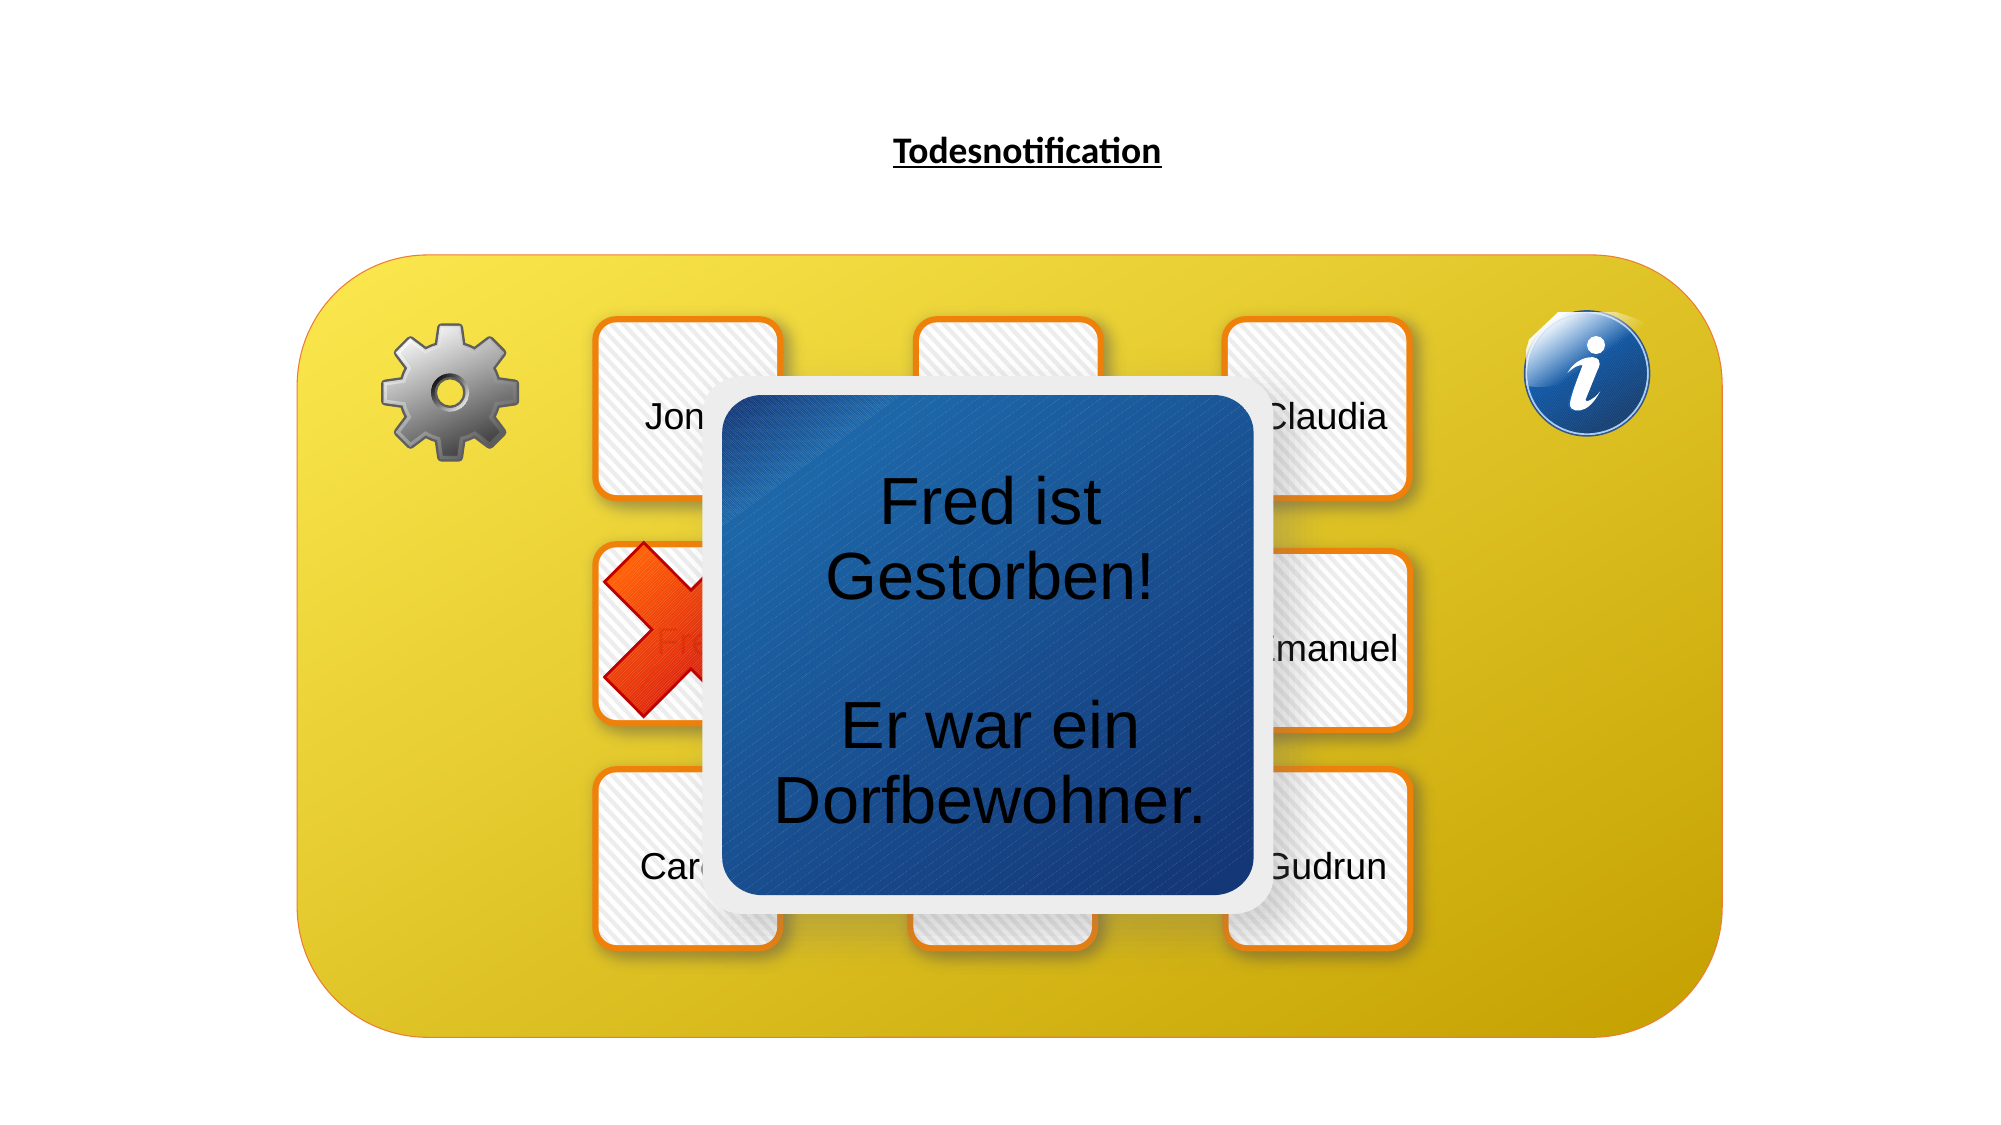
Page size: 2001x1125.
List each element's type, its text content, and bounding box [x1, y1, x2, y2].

picture [1500, 285, 1679, 464]
picture [540, 293, 1450, 991]
picture [360, 299, 539, 479]
text_box [297, 254, 1723, 1038]
text_box Todesnotification [795, 118, 1261, 179]
